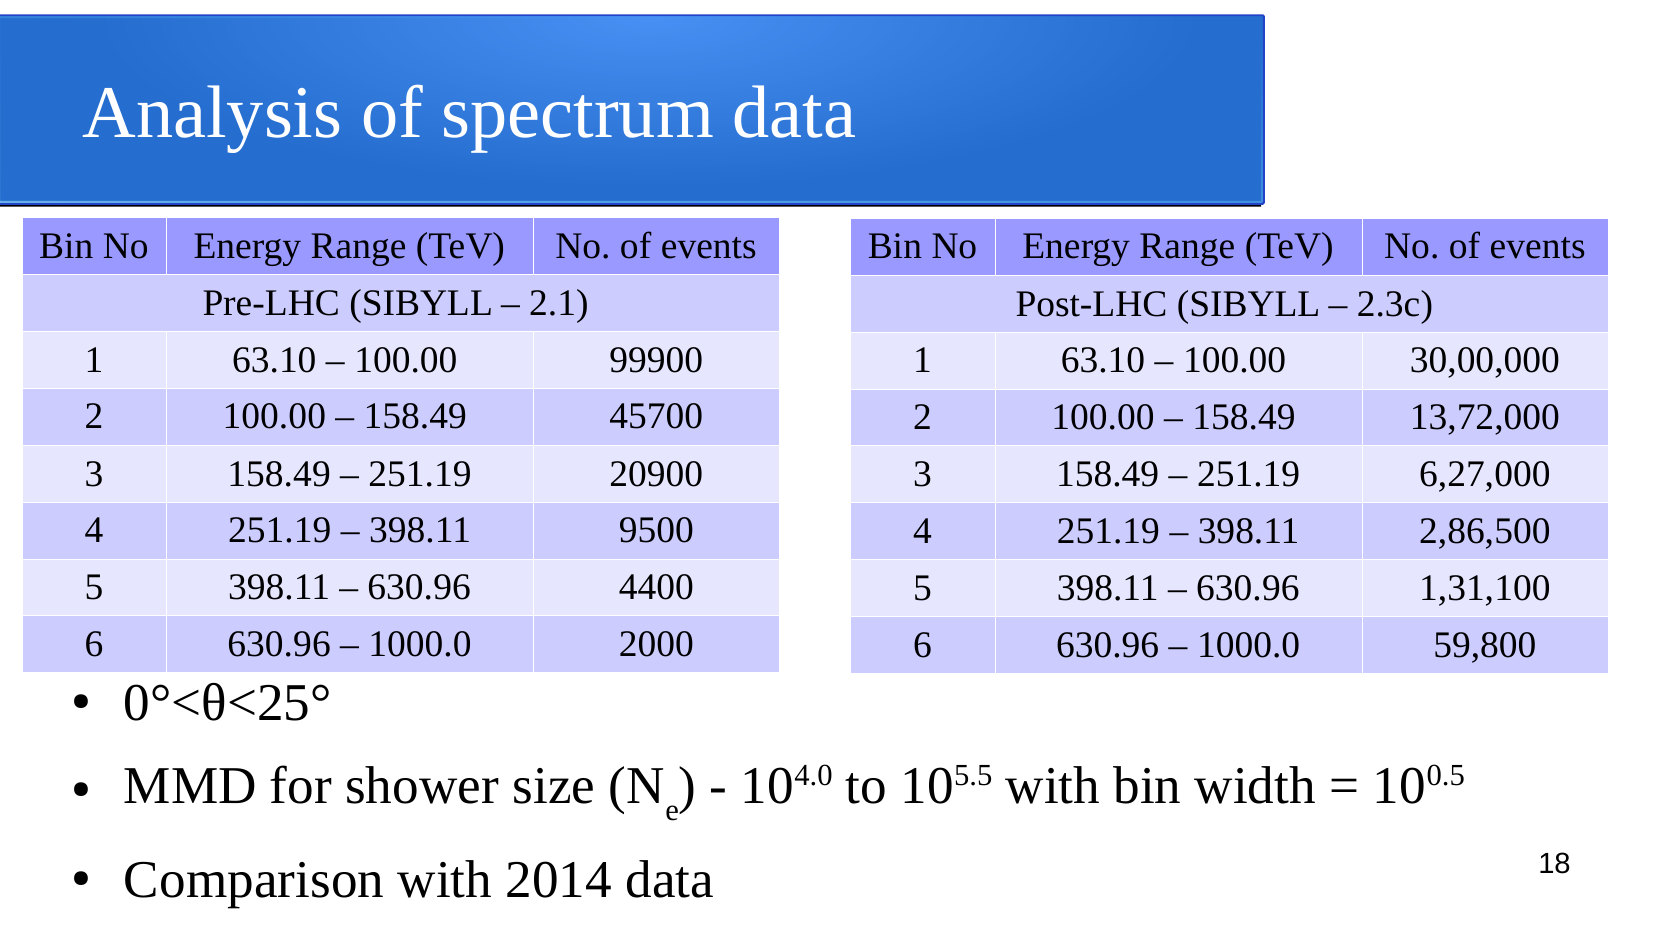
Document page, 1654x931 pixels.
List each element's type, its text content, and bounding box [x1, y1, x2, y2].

table_cell 398.11 – 630.96 [167, 560, 533, 615]
table_cell 1 [23, 332, 166, 388]
table_header No. of events [1363, 219, 1608, 275]
table_cell 6 [851, 617, 995, 673]
table_cell 2000 [534, 616, 779, 672]
table_cell 2 [23, 389, 166, 445]
table_cell 630.96 – 1000.0 [996, 617, 1362, 673]
table_cell 99900 [534, 332, 779, 388]
table_cell 4 [851, 503, 995, 559]
table_cell 2,86,500 [1363, 503, 1608, 559]
table_cell 3 [23, 446, 166, 502]
table_cell 251.19 – 398.11 [996, 503, 1362, 559]
table_cell 1 [851, 333, 995, 389]
table_cell 1,31,100 [1363, 560, 1608, 616]
table_cell 6,27,000 [1363, 446, 1608, 502]
table_header No. of events [534, 218, 779, 274]
table_cell 59,800 [1363, 617, 1608, 673]
title Analysis of spectrum data [82, 35, 1235, 189]
table_cell 5 [851, 560, 995, 616]
table_cell 5 [23, 560, 166, 615]
table_cell 30,00,000 [1363, 333, 1608, 389]
table_cell 398.11 – 630.96 [996, 560, 1362, 616]
table_cell 2 [851, 390, 995, 445]
table_cell 9500 [534, 503, 779, 559]
table_cell 158.49 – 251.19 [167, 446, 533, 502]
table_cell 45700 [534, 389, 779, 445]
table_cell 4 [23, 503, 166, 559]
table_header Energy Range (TeV) [996, 219, 1362, 275]
table_cell 13,72,000 [1363, 390, 1608, 445]
table_cell Pre-LHC (SIBYLL – 2.1) [23, 275, 779, 331]
table_cell 20900 [534, 446, 779, 502]
table_cell 4400 [534, 560, 779, 615]
table_cell 251.19 – 398.11 [167, 503, 533, 559]
table_cell 3 [851, 446, 995, 502]
table_cell 6 [23, 616, 166, 672]
table_cell 630.96 – 1000.0 [167, 616, 533, 672]
table_header Bin No [851, 219, 995, 275]
table_cell 158.49 – 251.19 [996, 446, 1362, 502]
table_cell 100.00 – 158.49 [996, 390, 1362, 445]
table_cell 63.10 – 100.00 [167, 332, 533, 388]
table_cell 63.10 – 100.00 [996, 333, 1362, 389]
table_cell 100.00 – 158.49 [167, 389, 533, 445]
table_header Bin No [23, 218, 166, 274]
list 0°<θ<25° MMD for shower size (Ne) - 104.0 to 105.5 with bin width = 100.5 Comparison with 2014 data [54, 673, 1555, 910]
table_header Energy Range (TeV) [167, 218, 533, 274]
table_cell Post-LHC (SIBYLL – 2.3c) [851, 276, 1608, 332]
